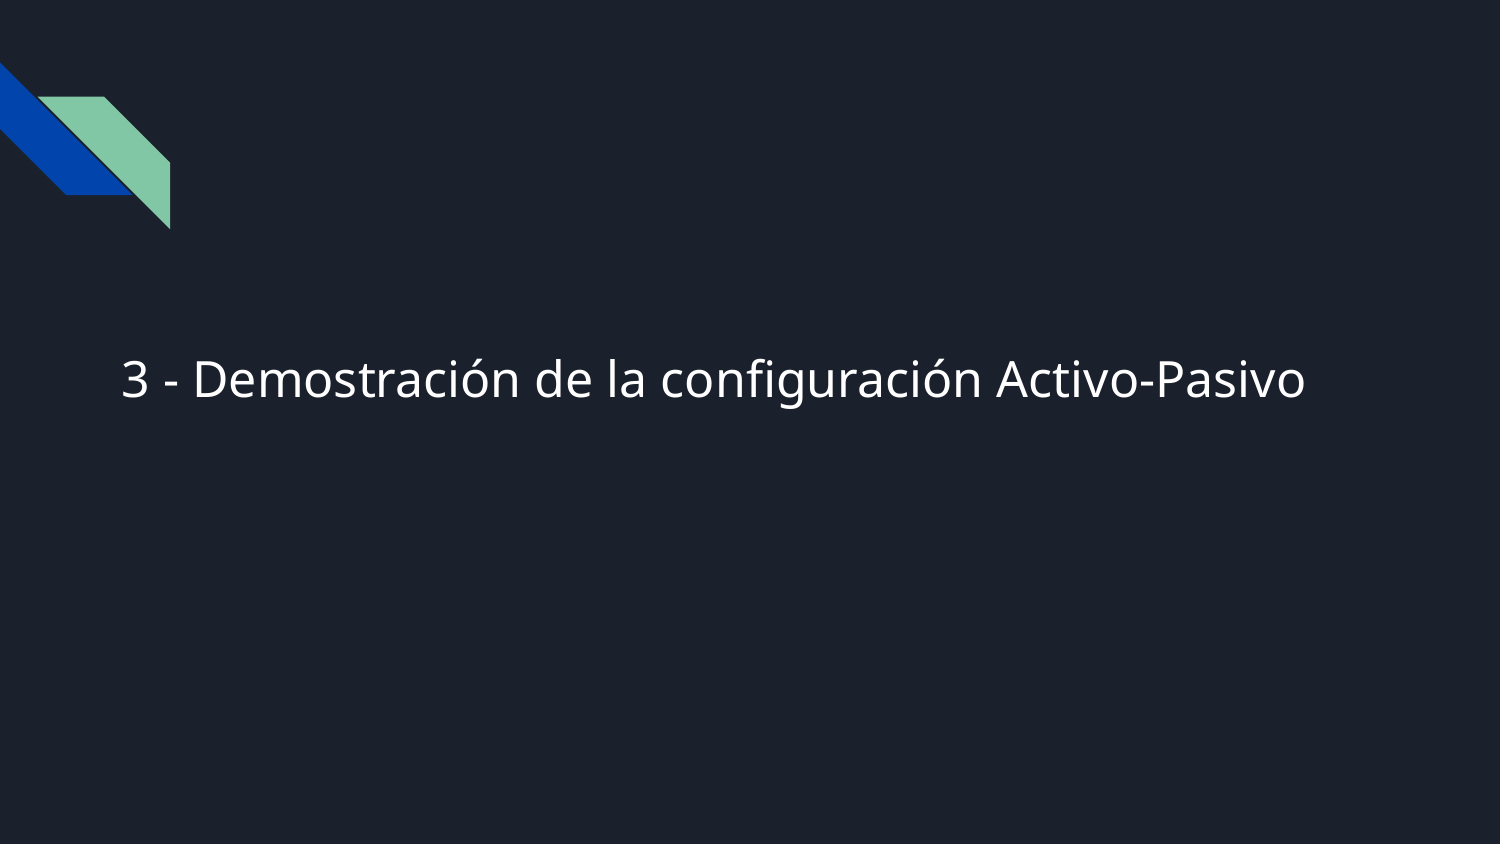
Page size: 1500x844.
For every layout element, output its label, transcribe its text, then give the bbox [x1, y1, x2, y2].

title 3 - Demostración de la configuración Activo-Pasivo [106, 332, 1500, 483]
